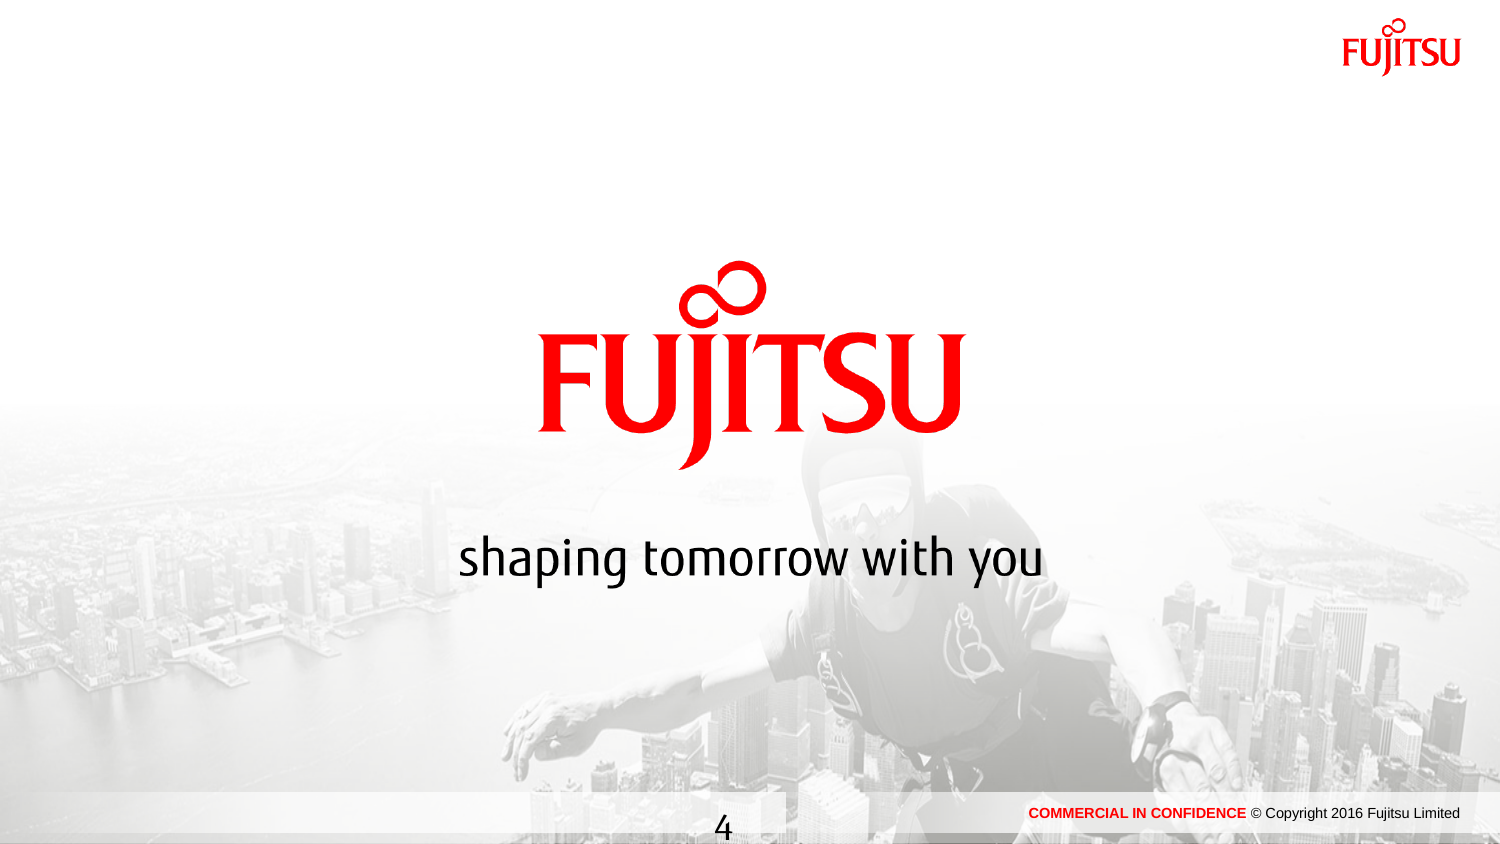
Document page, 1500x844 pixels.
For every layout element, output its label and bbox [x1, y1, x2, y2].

picture [427, 197, 1073, 601]
picture [1326, 0, 1477, 94]
